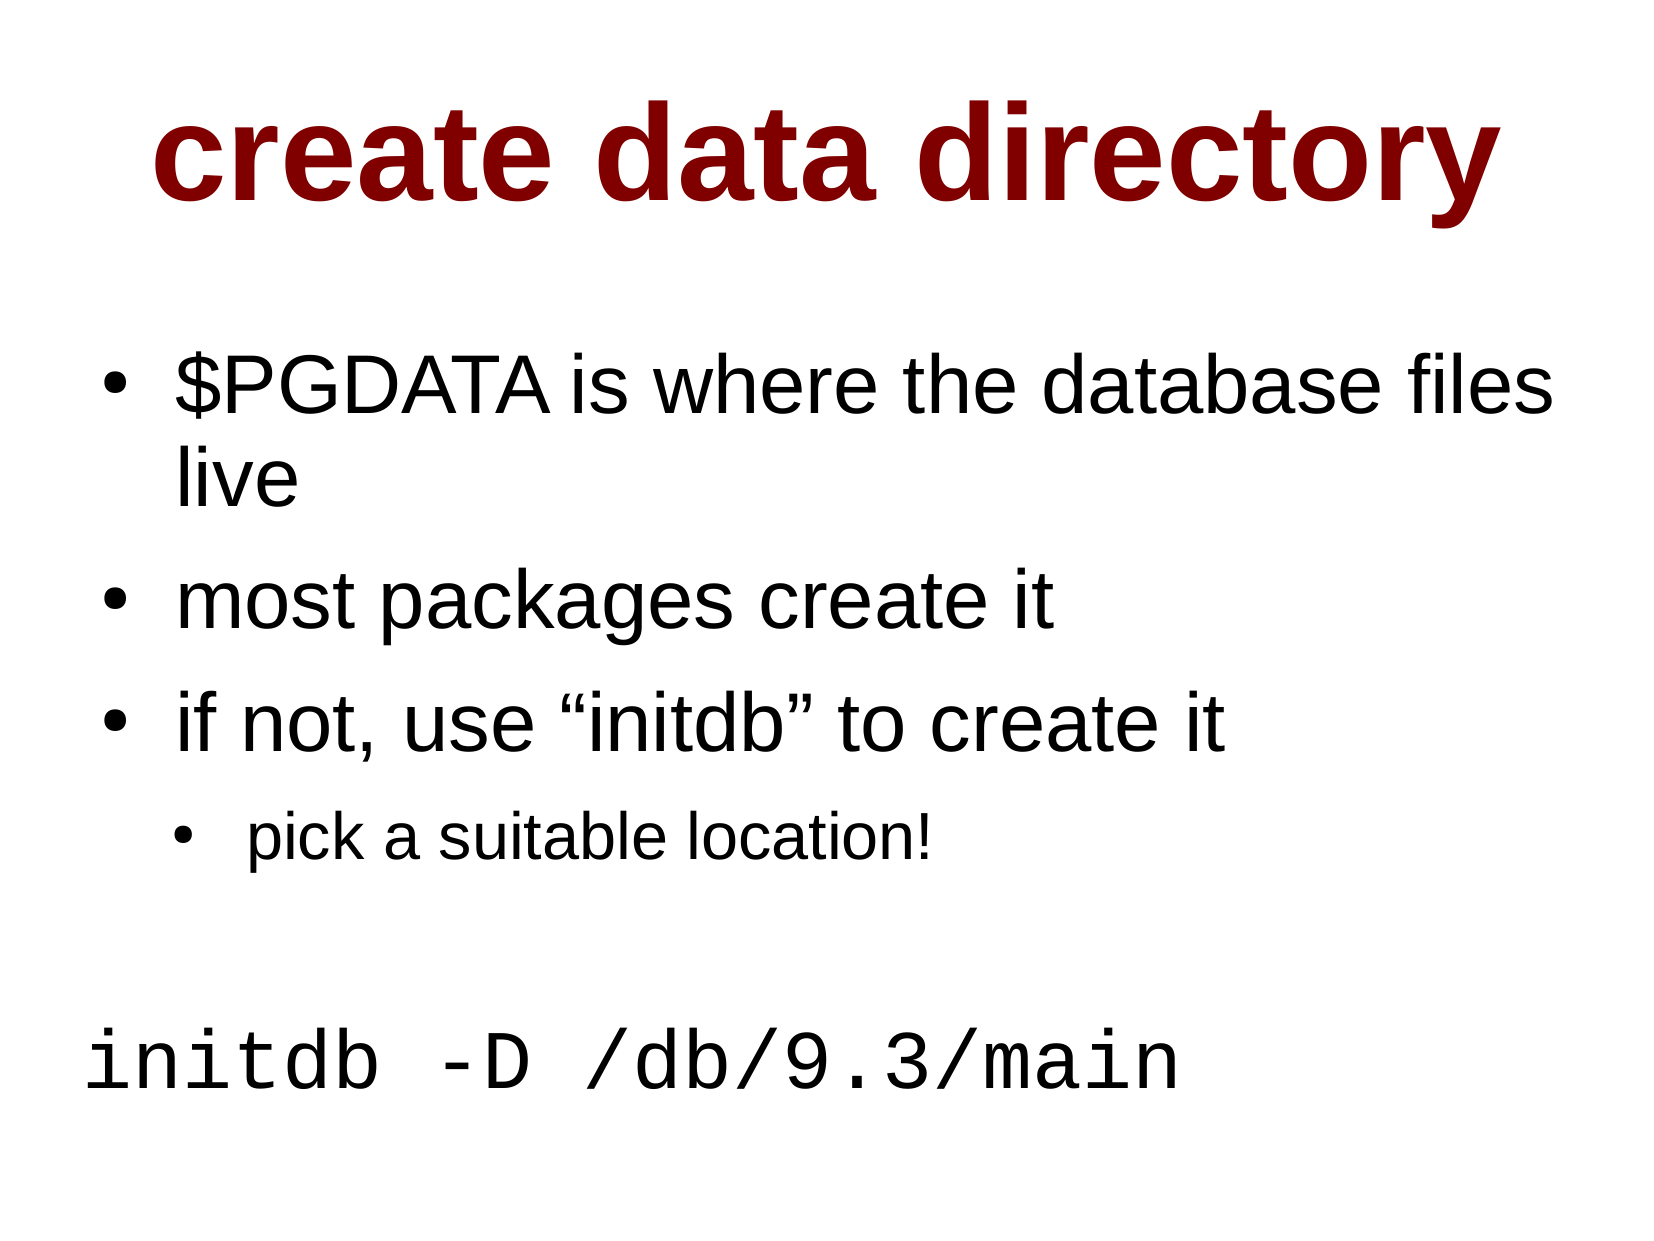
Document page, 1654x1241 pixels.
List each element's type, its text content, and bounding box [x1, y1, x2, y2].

title create data directory [82, 56, 1571, 250]
list $PGDATA is where the database files live most packages create it if not, use “initdb” to create it pick a suitable location! initdb -D /db/9.3/main [82, 338, 1571, 1115]
